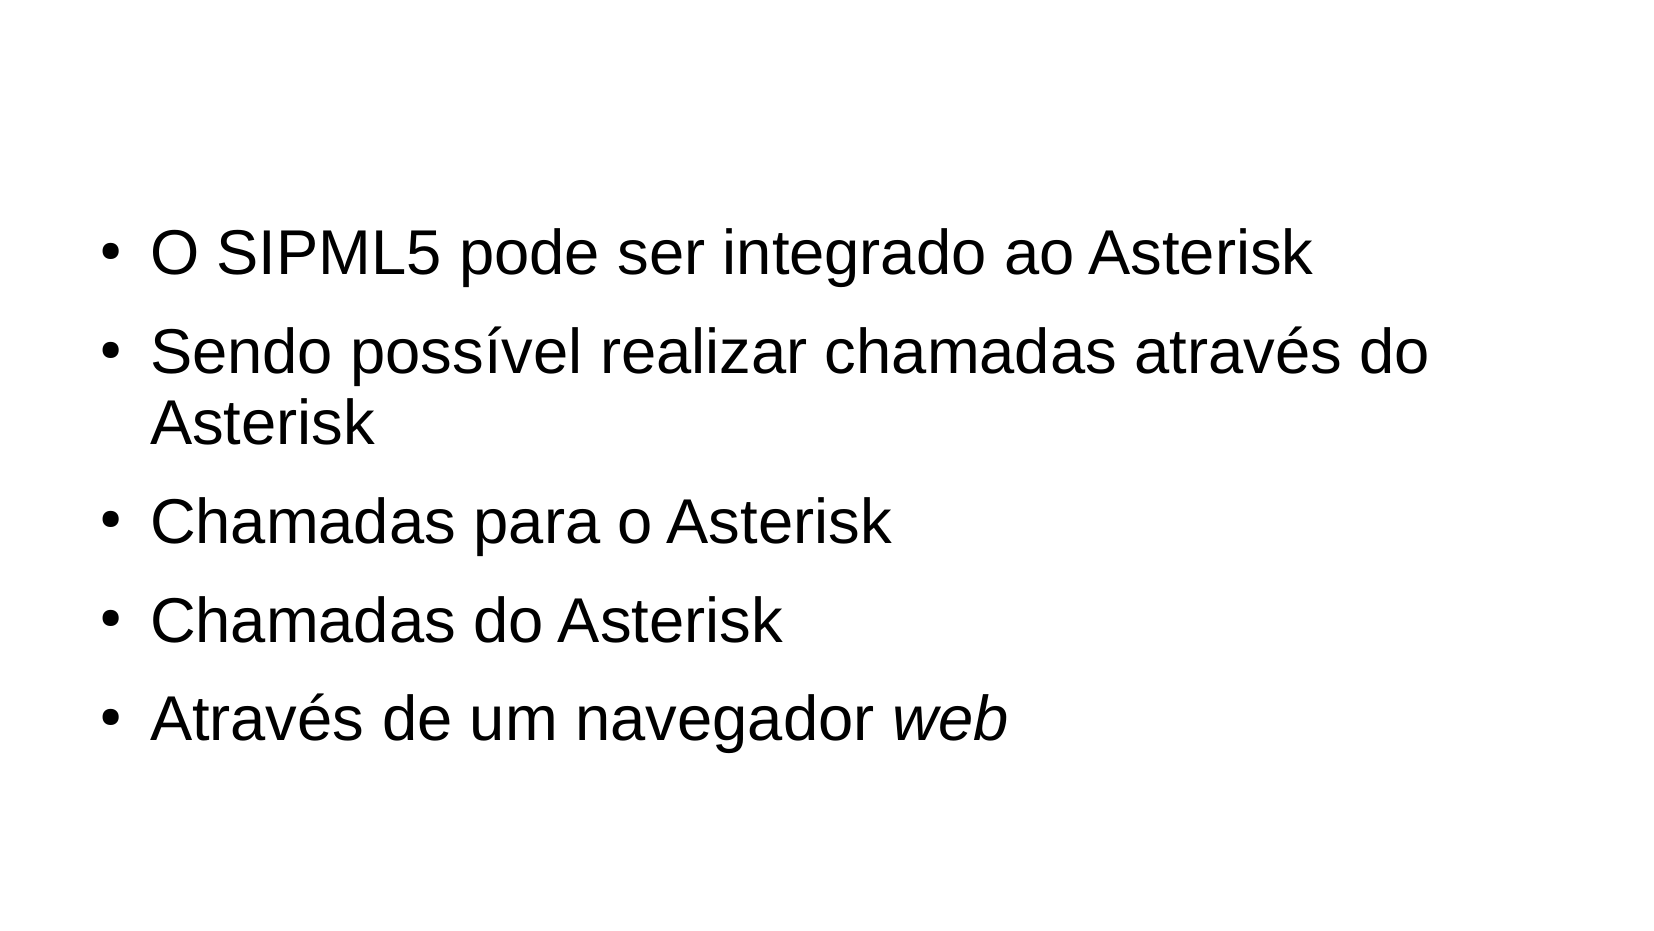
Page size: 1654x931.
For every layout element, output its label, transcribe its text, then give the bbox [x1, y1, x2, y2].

list O SIPML5 pode ser integrado ao Asterisk Sendo possível realizar chamadas através do Asterisk Chamadas para o Asterisk Chamadas do Asterisk Através de um navegador web [82, 217, 1571, 758]
